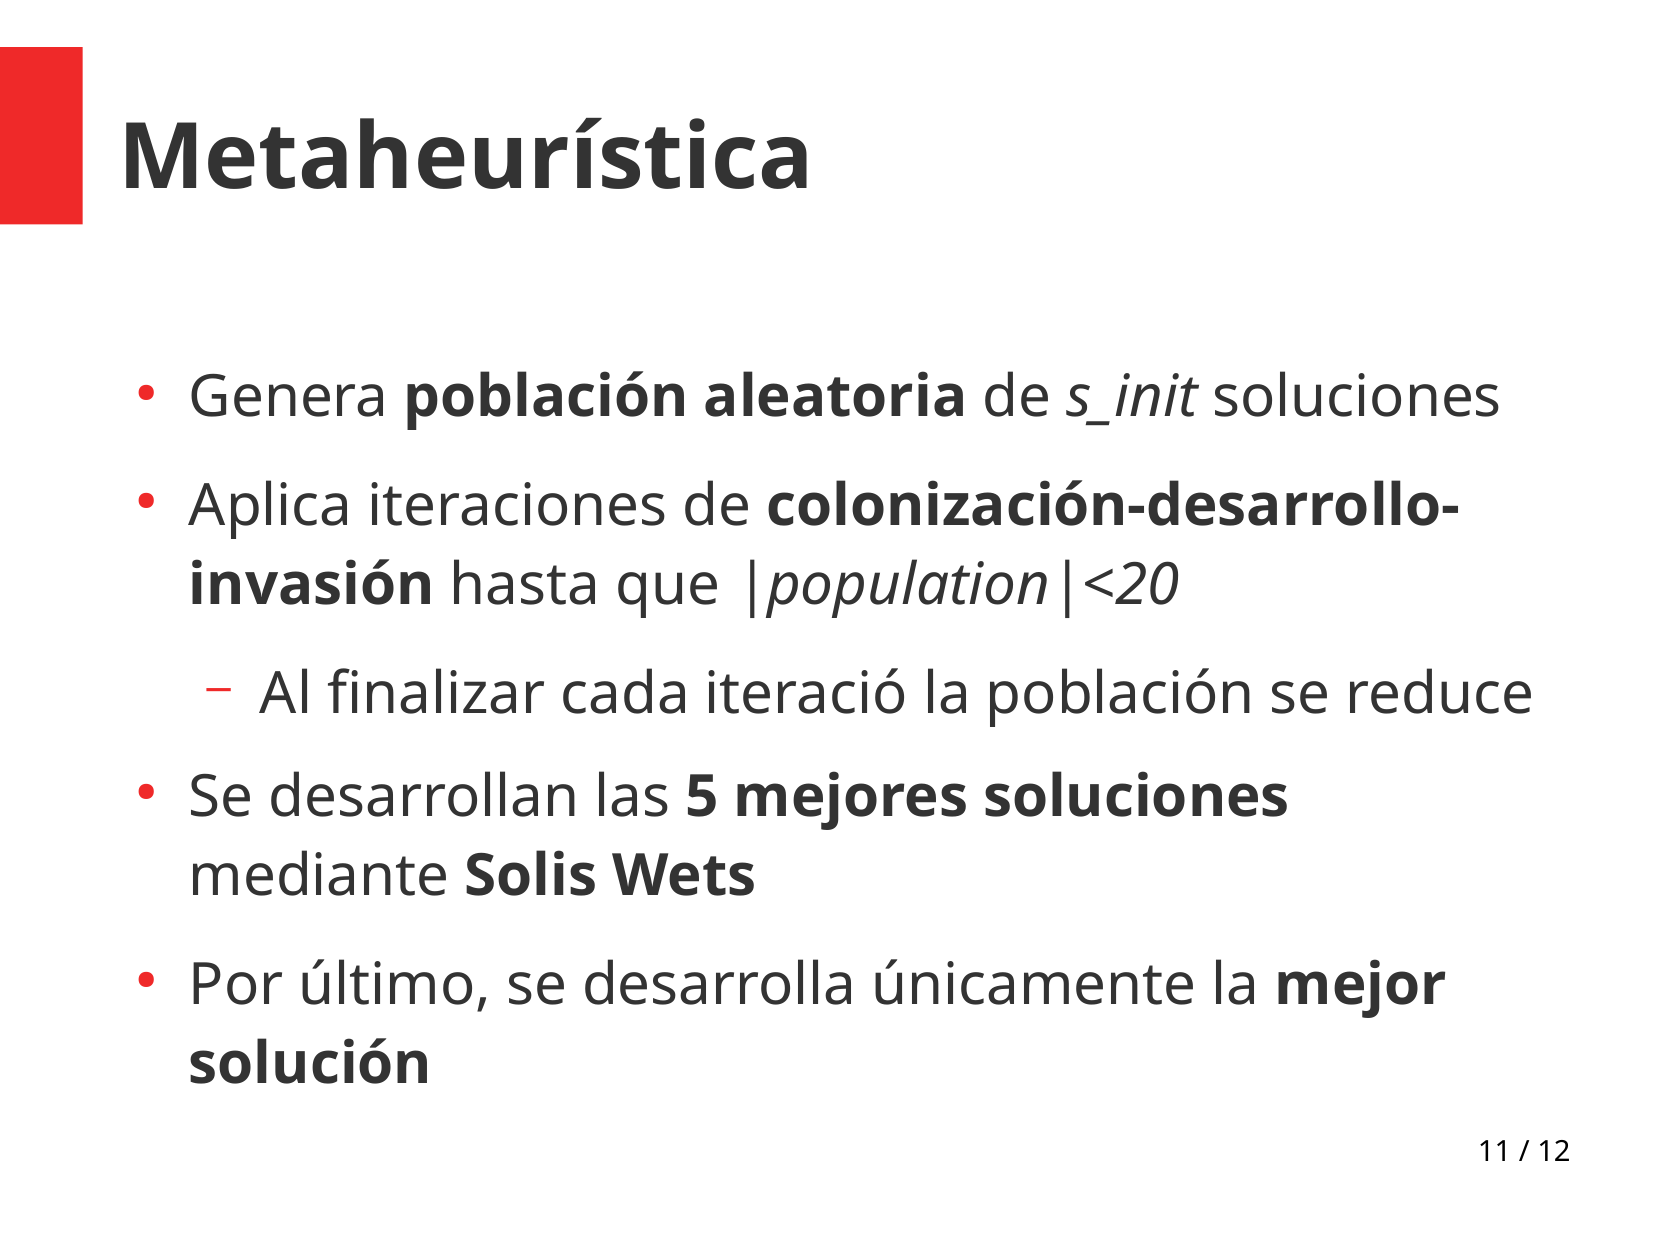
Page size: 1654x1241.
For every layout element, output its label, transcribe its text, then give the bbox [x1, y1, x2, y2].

list Genera población aleatoria de s_init soluciones Aplica iteraciones de colonización-desarrollo-invasión hasta que |population|<20 Al finalizar cada iteració la población se reduce Se desarrollan las 5 mejores soluciones mediante Solis Wets Por último, se desarrolla únicamente la mejor solución [118, 354, 1536, 1074]
title Metaheurística [118, 49, 1571, 257]
